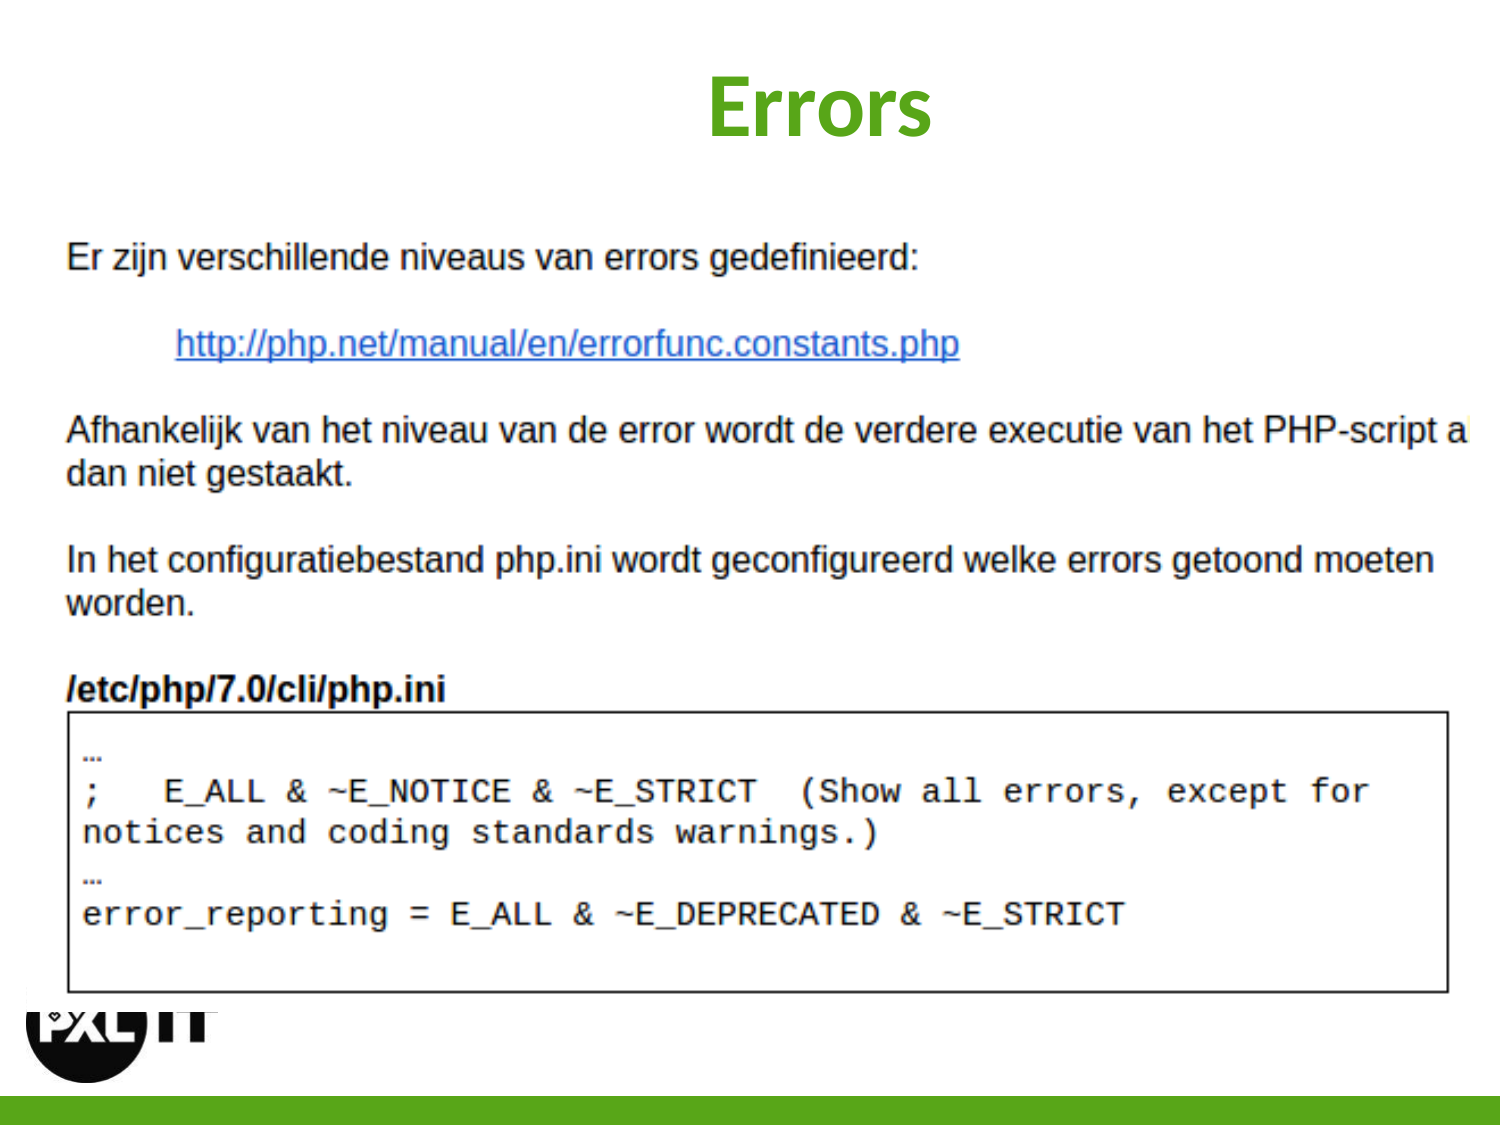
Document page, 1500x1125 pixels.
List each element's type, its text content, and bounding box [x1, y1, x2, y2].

picture [26, 209, 1470, 1083]
text_box Errors [201, 36, 1440, 163]
